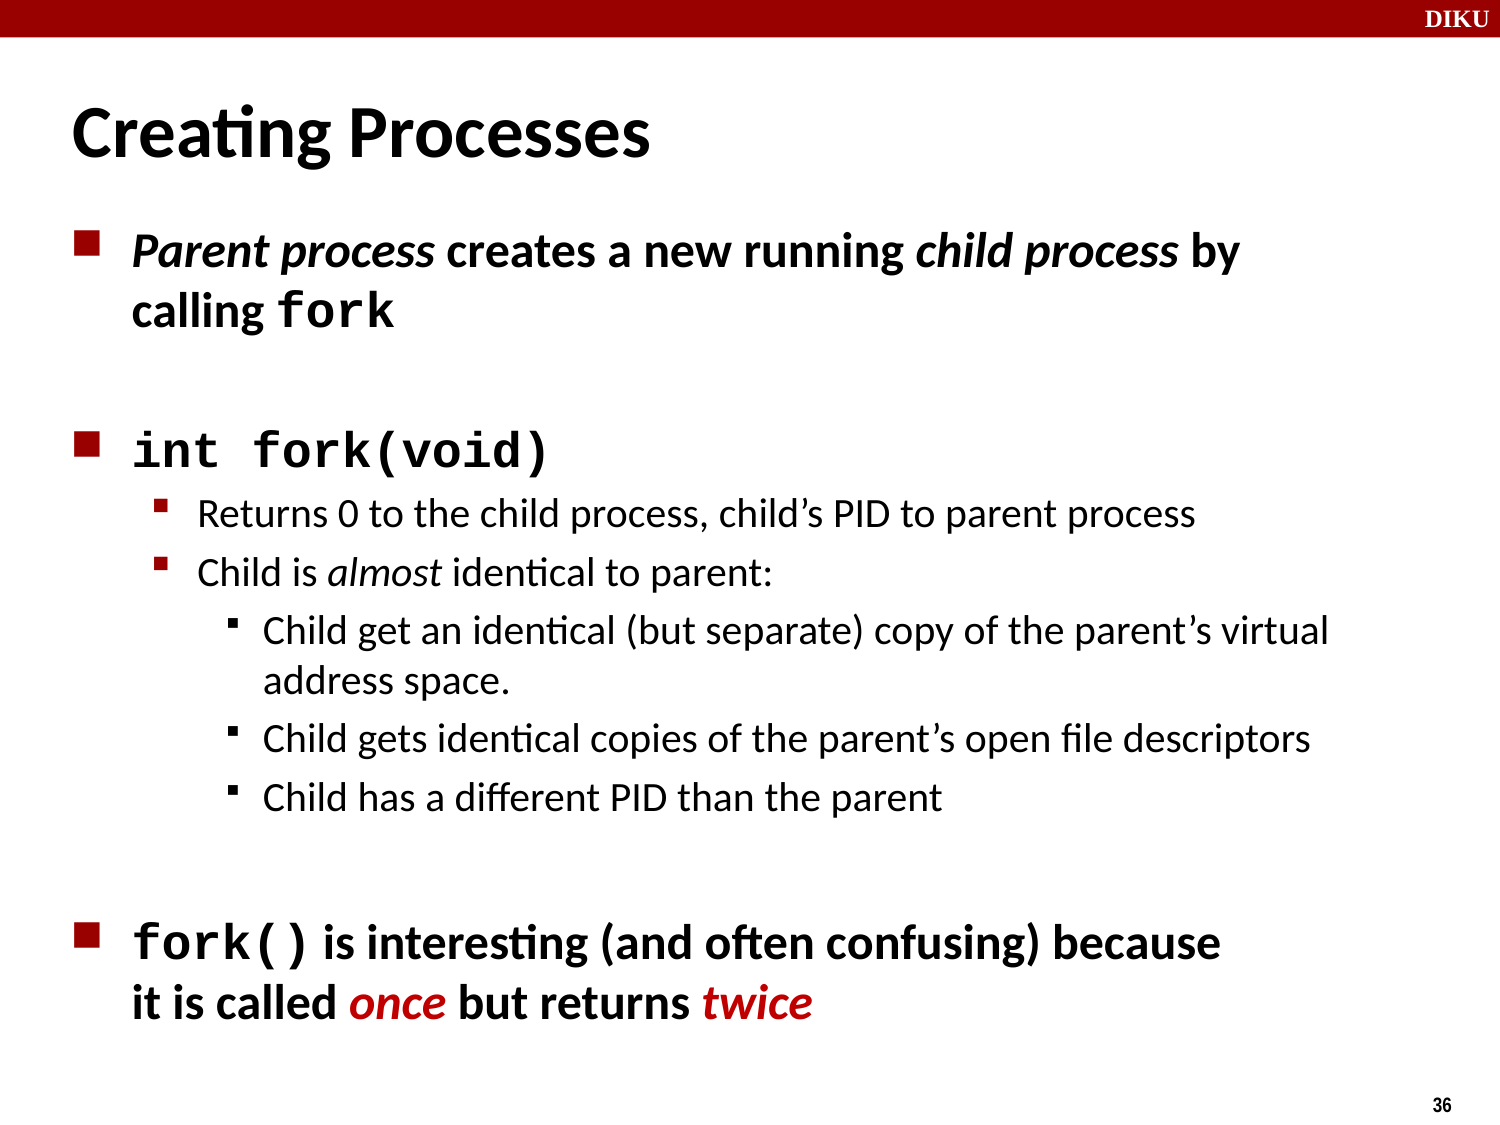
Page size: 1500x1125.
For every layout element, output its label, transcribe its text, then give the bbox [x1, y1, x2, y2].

list Parent process creates a new running child process by calling fork int fork(void) Returns 0 to the child process, child’s PID to parent process Child is almost identical to parent: Child get an identical (but separate) copy of the parent’s virtual address space. Child gets identical copies of the parent’s open file descriptors Child has a different PID than the parent fork() is interesting (and often confusing) because it is called once but returns twice [60, 210, 1376, 1075]
title Creating Processes [57, 80, 1233, 175]
